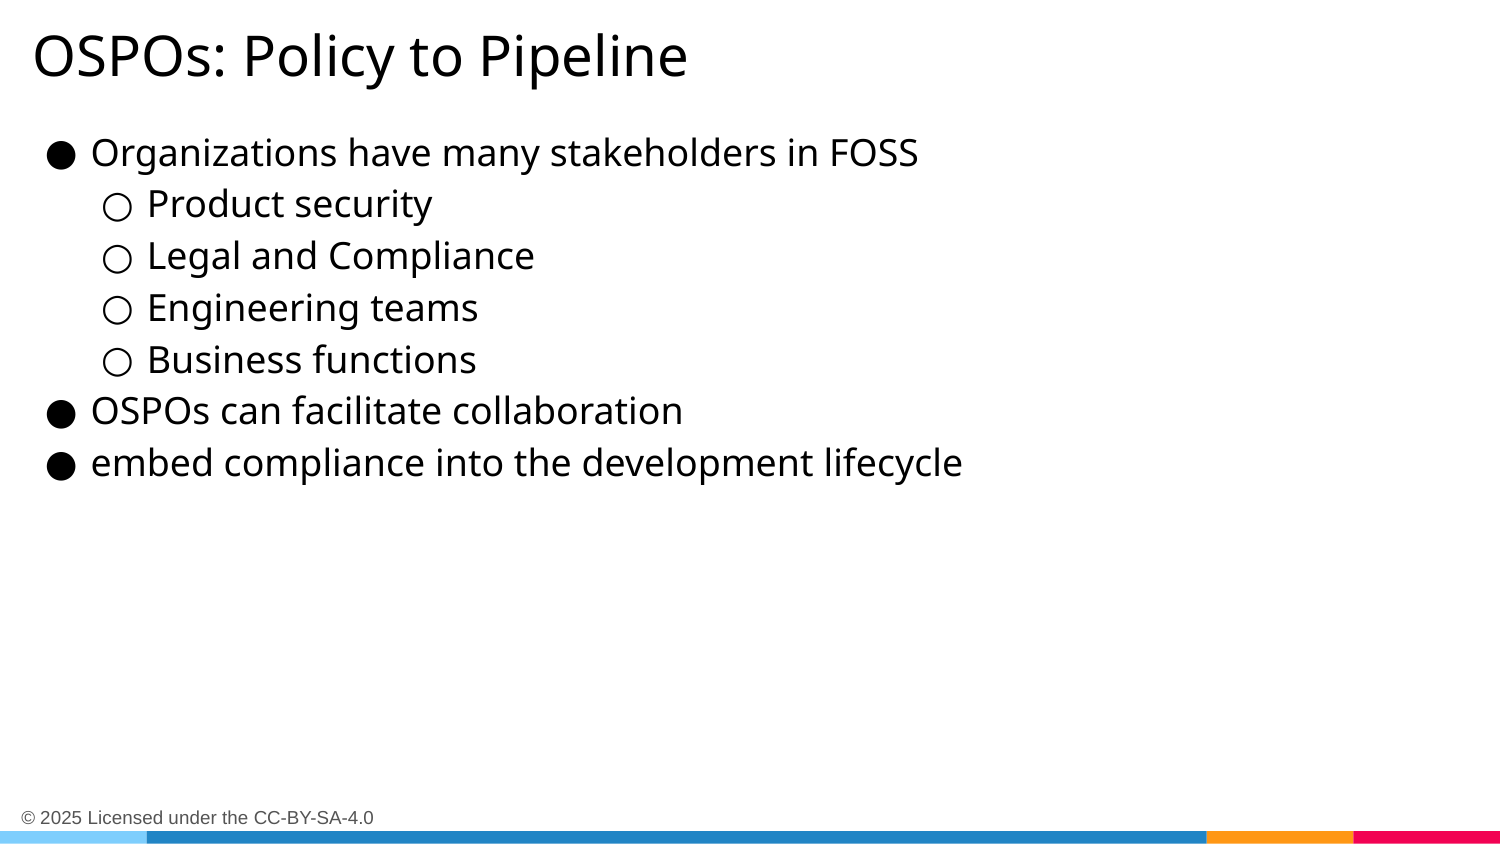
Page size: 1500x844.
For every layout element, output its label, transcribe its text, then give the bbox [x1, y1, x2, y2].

list Organizations have many stakeholders in FOSS Product security Legal and Compliance Engineering teams Business functions OSPOs can facilitate collaboration embed compliance into the development lifecycle [23, 110, 1487, 803]
title OSPOs: Policy to Pipeline [21, 15, 1354, 100]
